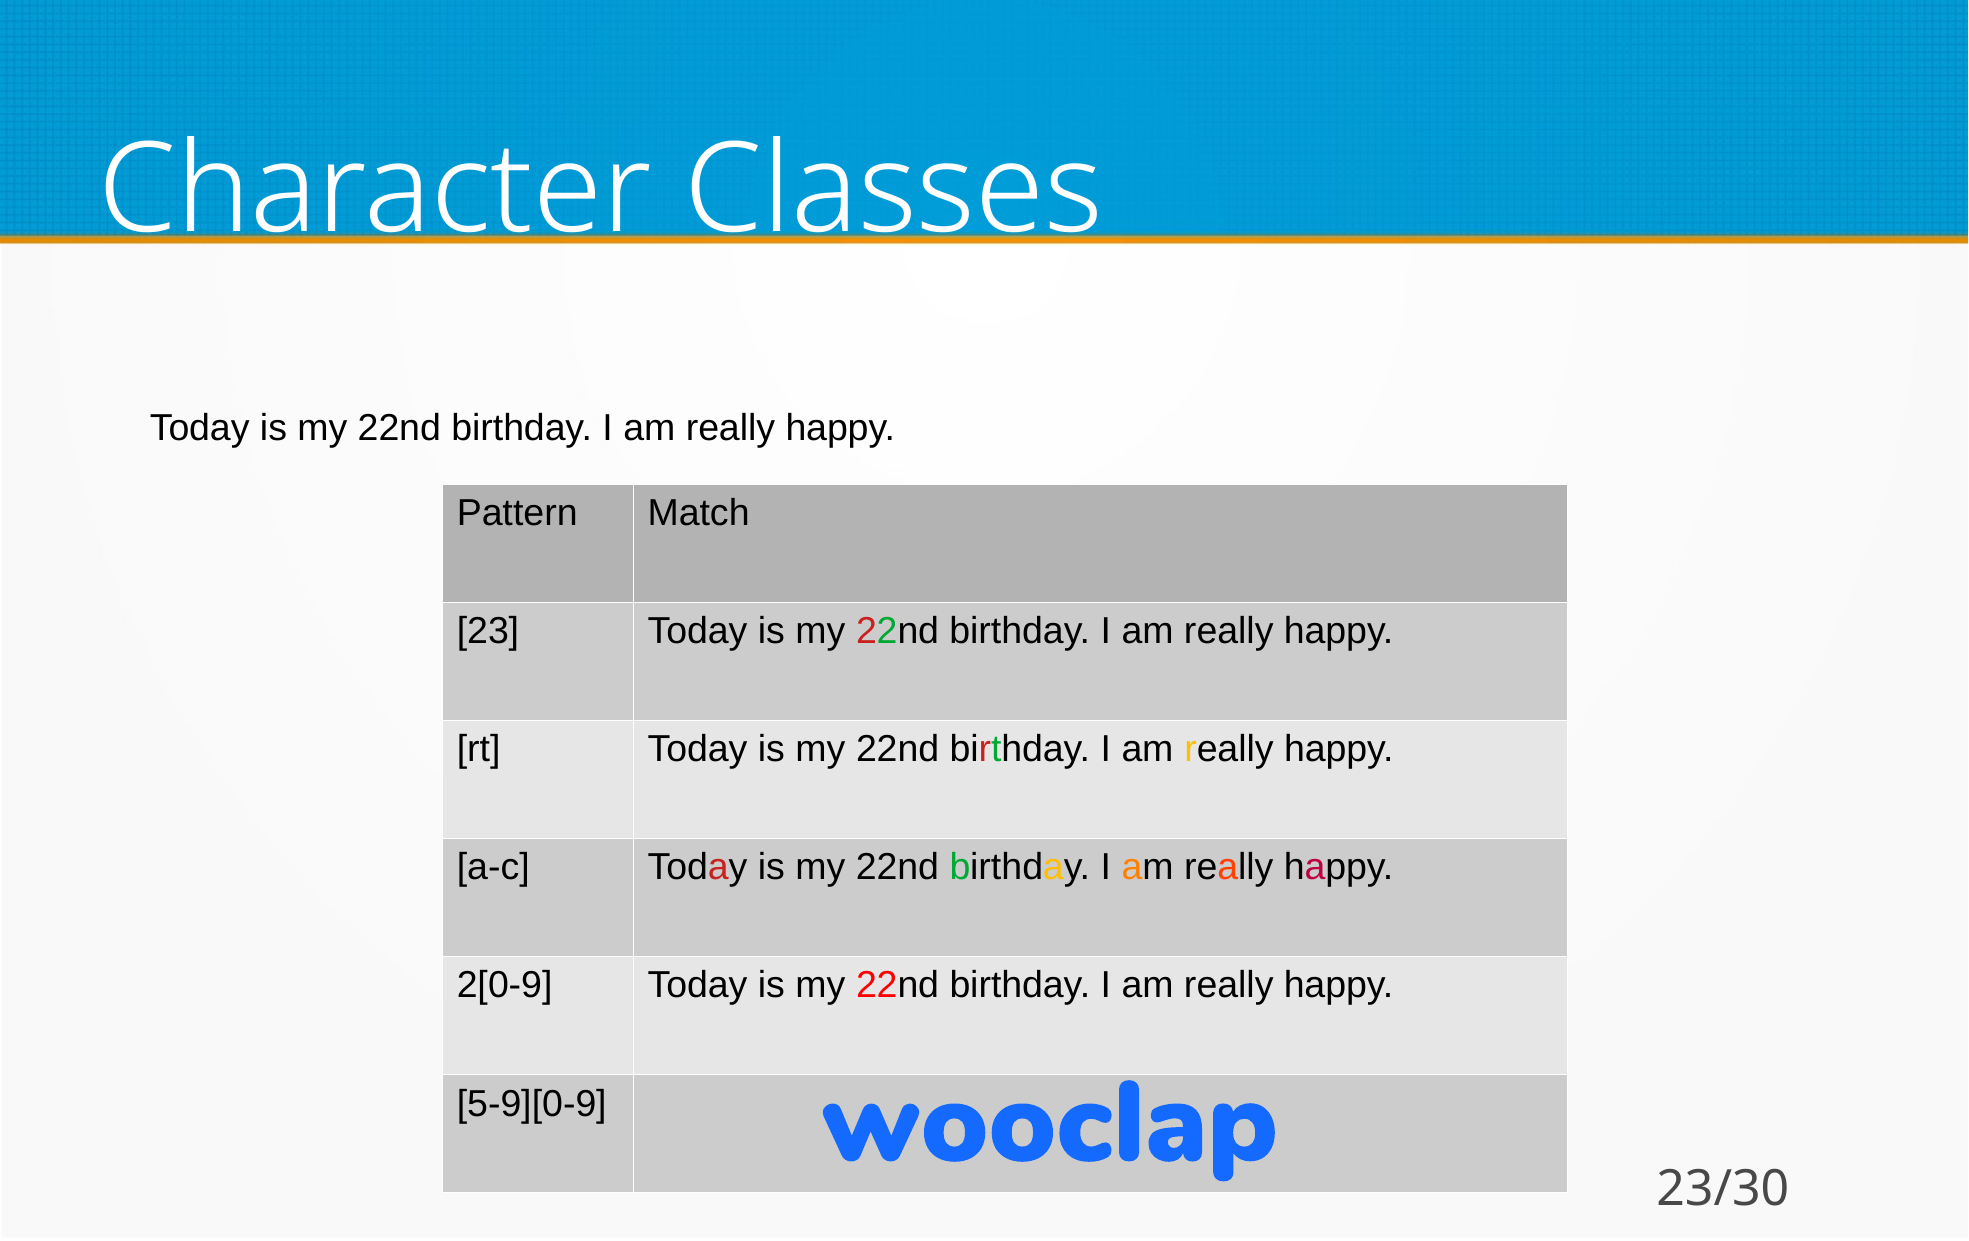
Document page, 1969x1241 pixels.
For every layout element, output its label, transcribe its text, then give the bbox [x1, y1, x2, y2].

table_cell 2[0-9] [443, 957, 633, 1074]
table_header Pattern [443, 485, 633, 602]
table_cell [a-c] [443, 839, 633, 956]
picture [0, 233, 1969, 1241]
table_cell [rt] [443, 721, 633, 838]
table_cell Today is my 22nd birthday. I am really happy. [634, 721, 1567, 838]
table_cell [23] [443, 603, 633, 720]
table_cell [5-9][0-9] [443, 1075, 633, 1192]
table_header Match [634, 485, 1567, 602]
table_cell Today is my 22nd birthday. I am really happy. [634, 957, 1567, 1074]
table_cell Today is my 22nd birthday. I am really happy. [634, 603, 1567, 720]
title Character Classes [98, 49, 1870, 257]
table_cell Today is my 22nd birthday. I am really happy. [634, 839, 1567, 956]
table_cell [634, 1075, 1567, 1192]
text_box Today is my 22nd birthday. I am really happy. [135, 315, 961, 498]
